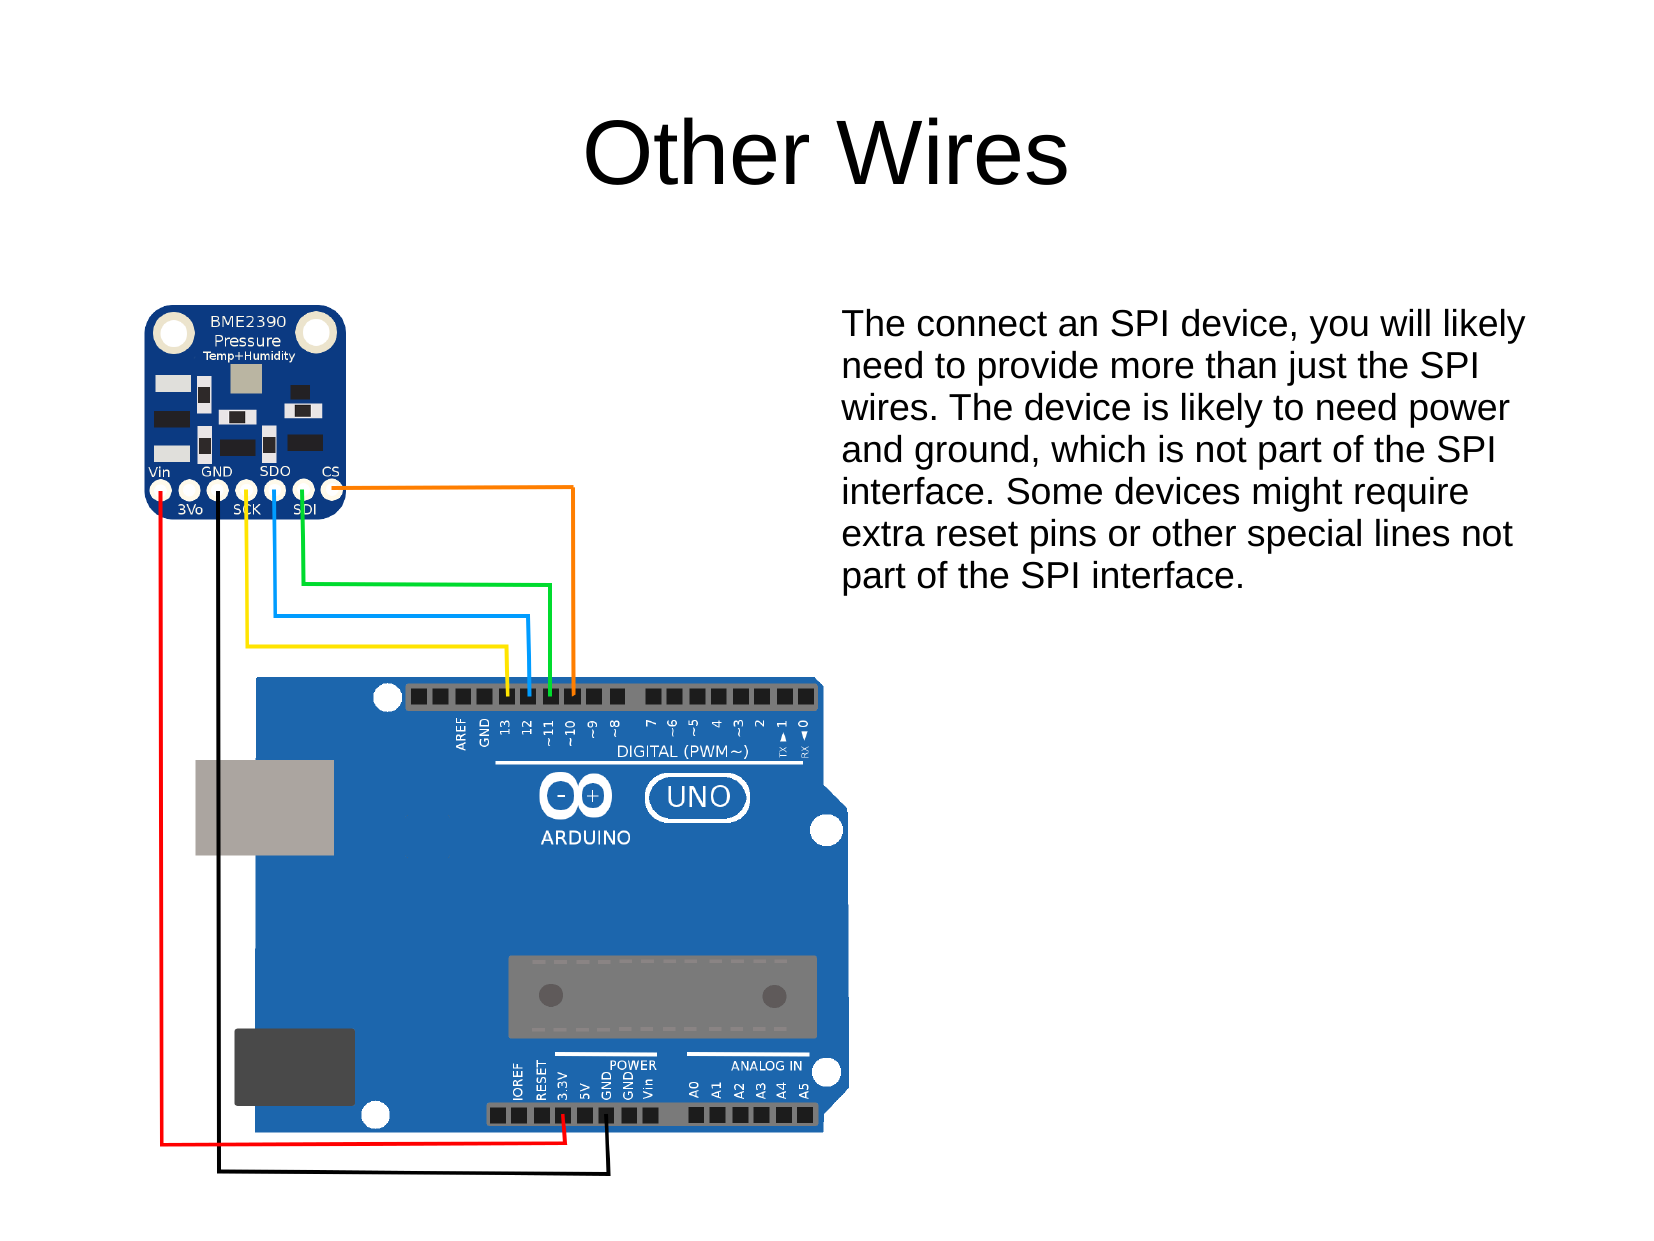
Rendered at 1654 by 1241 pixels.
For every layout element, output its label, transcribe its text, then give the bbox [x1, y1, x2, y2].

picture [118, 295, 884, 1189]
text_box The connect an SPI device, you will likely need to provide more than just the SPI wires. The device is likely to need power and ground, which is not part of the SPI interface. Some devices might require extra reset pins or other special lines not part of the SPI interface. [826, 295, 1565, 680]
title Other Wires [82, 49, 1571, 257]
